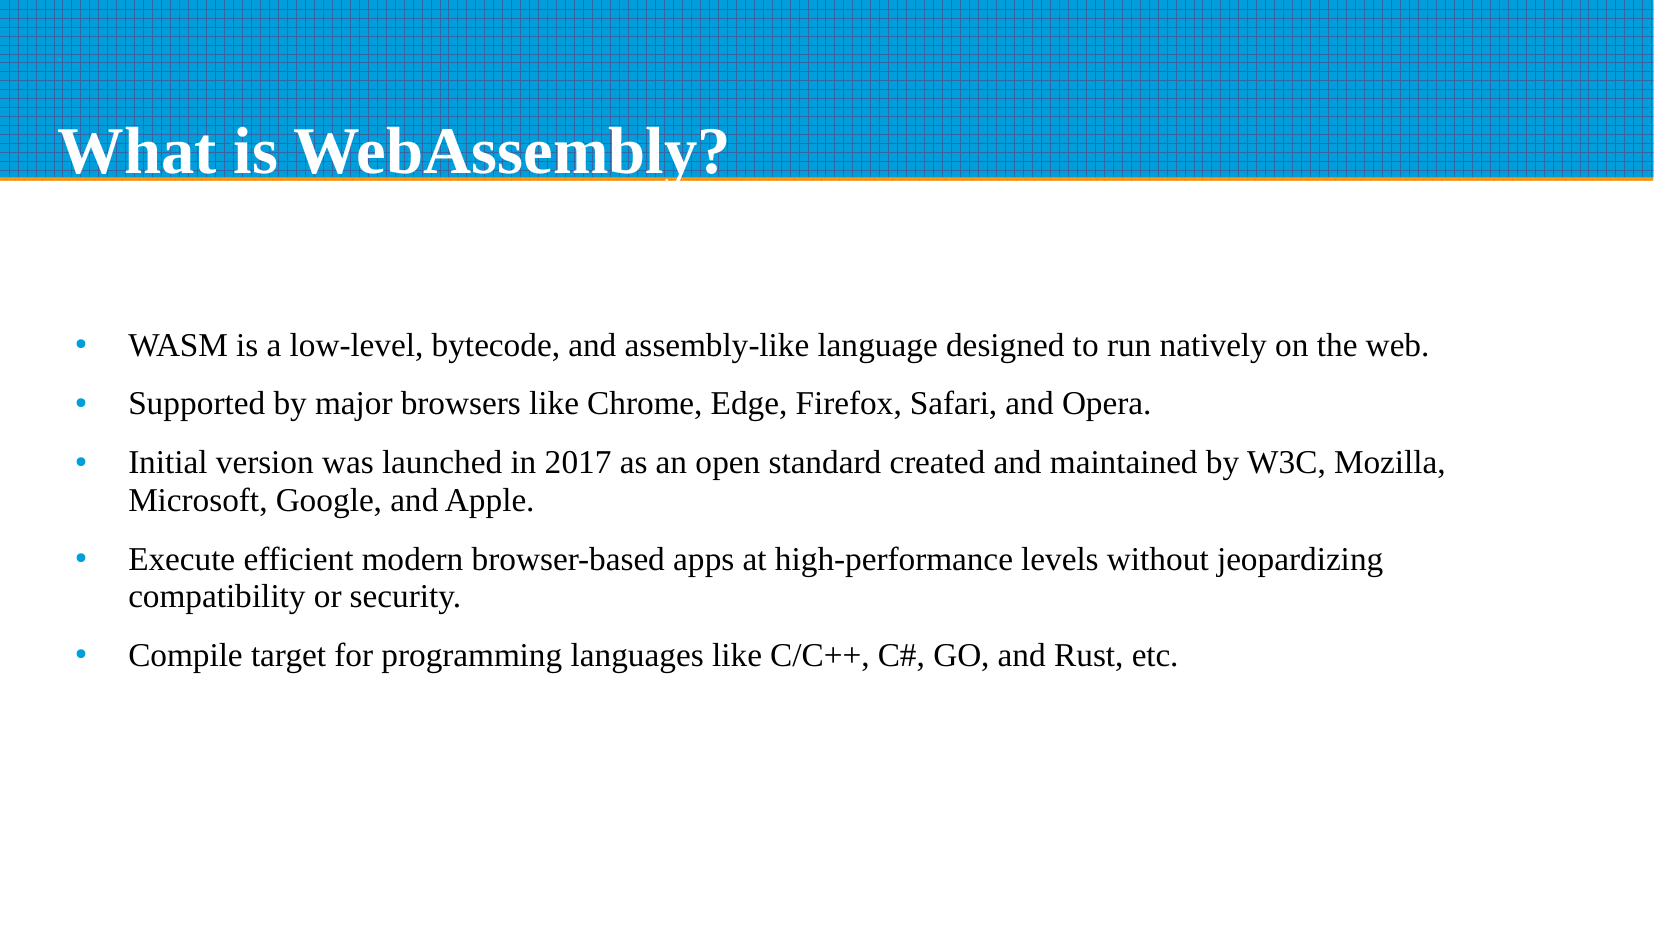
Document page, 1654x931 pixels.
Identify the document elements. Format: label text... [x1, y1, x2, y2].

list WASM is a low-level, bytecode, and assembly-like language designed to run natively on the web. Supported by major browsers like Chrome, Edge, Firefox, Safari, and Opera. Initial version was launched in 2017 as an open standard created and maintained by W3C, Mozilla, Microsoft, Google, and Apple. Execute efficient modern browser-based apps at high-performance levels without jeopardizing compatibility or security. Compile target for programming languages like C/C++, C#, GO, and Rust, etc. [57, 326, 1538, 901]
title What is WebAssembly? [57, 75, 1546, 263]
